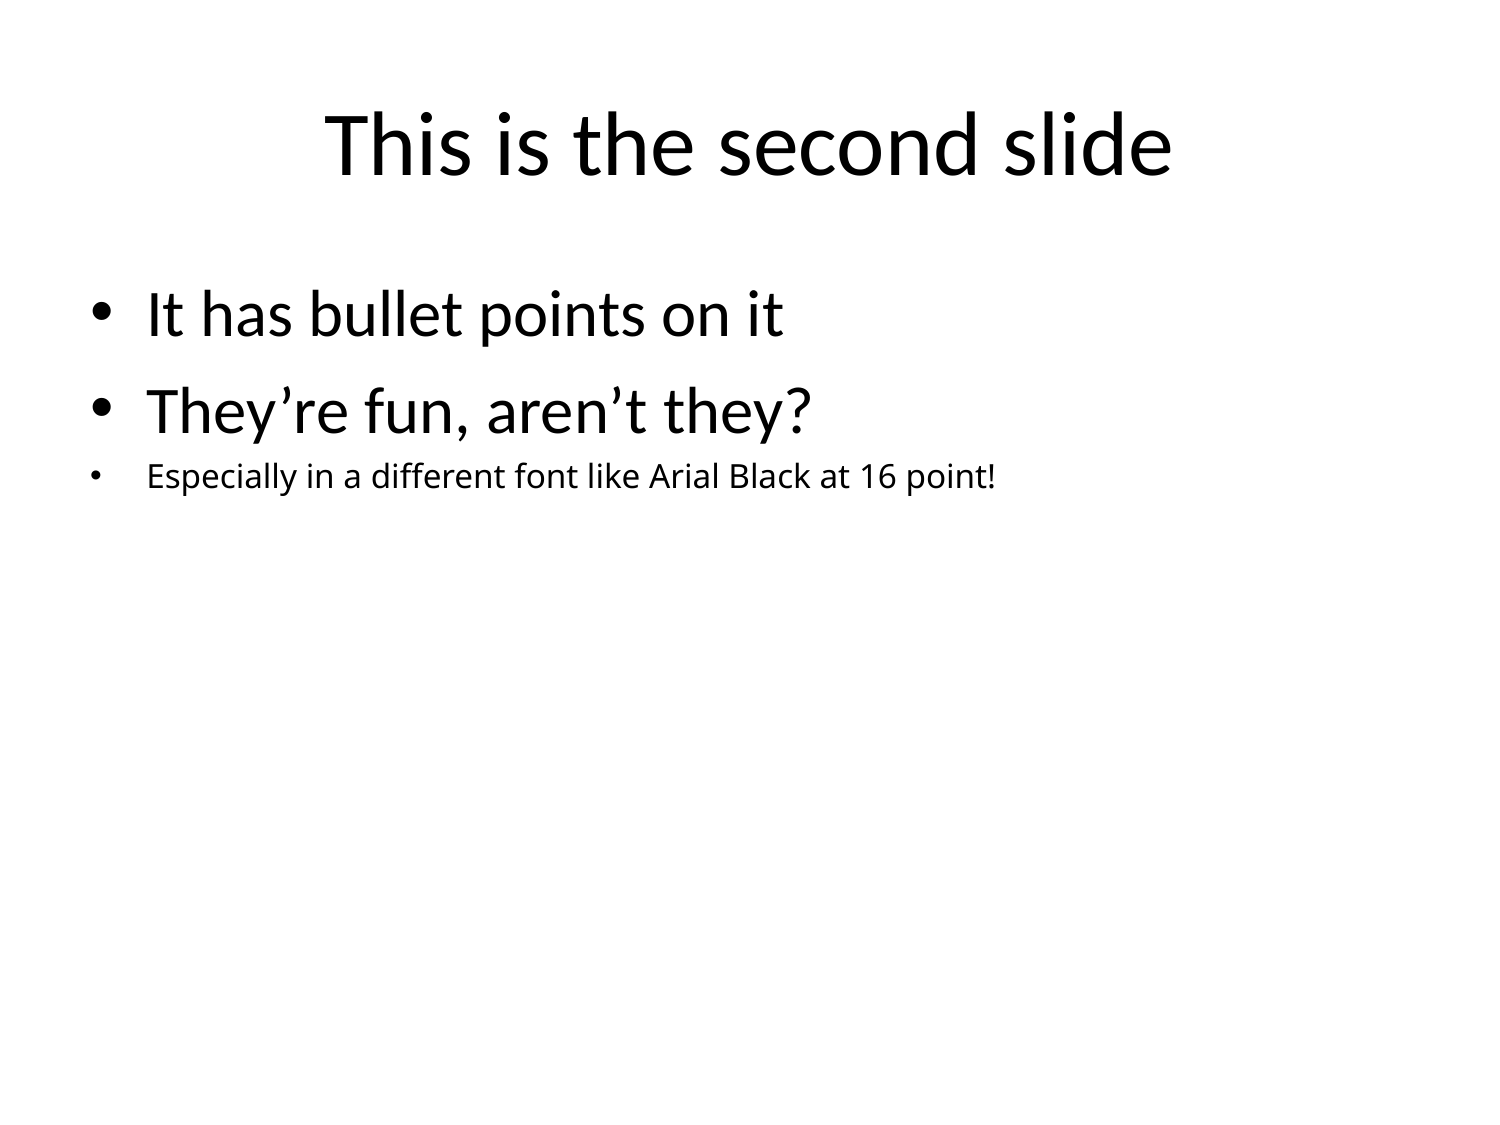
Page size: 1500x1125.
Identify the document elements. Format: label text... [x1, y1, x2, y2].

list It has bullet points on it They’re fun, aren’t they? Especially in a different font like Arial Black at 16 point! [75, 262, 1426, 1005]
title This is the second slide [75, 45, 1426, 233]
